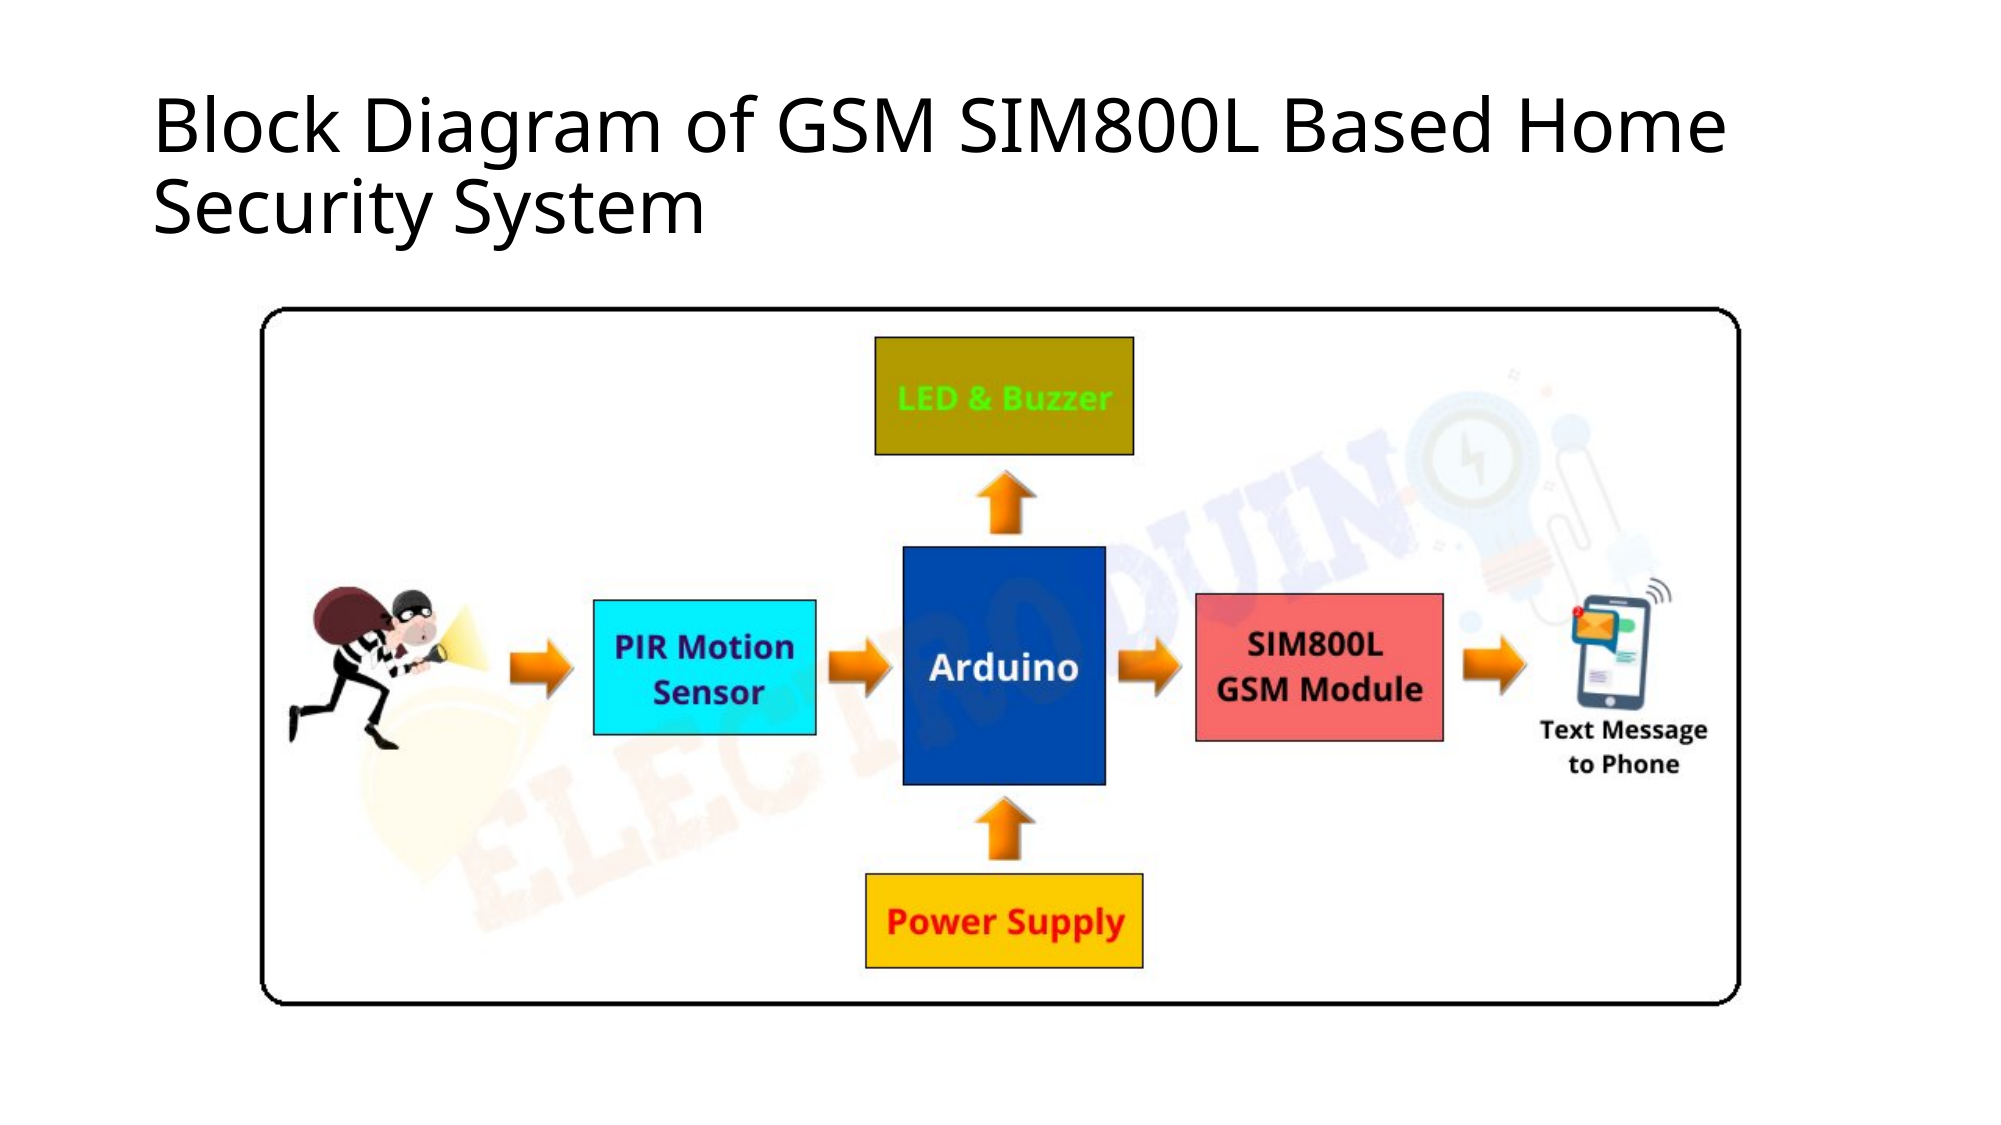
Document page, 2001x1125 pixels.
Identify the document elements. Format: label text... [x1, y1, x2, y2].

title Block Diagram of GSM SIM800L Based Home Security System [137, 59, 1863, 278]
picture [257, 304, 1743, 1008]
